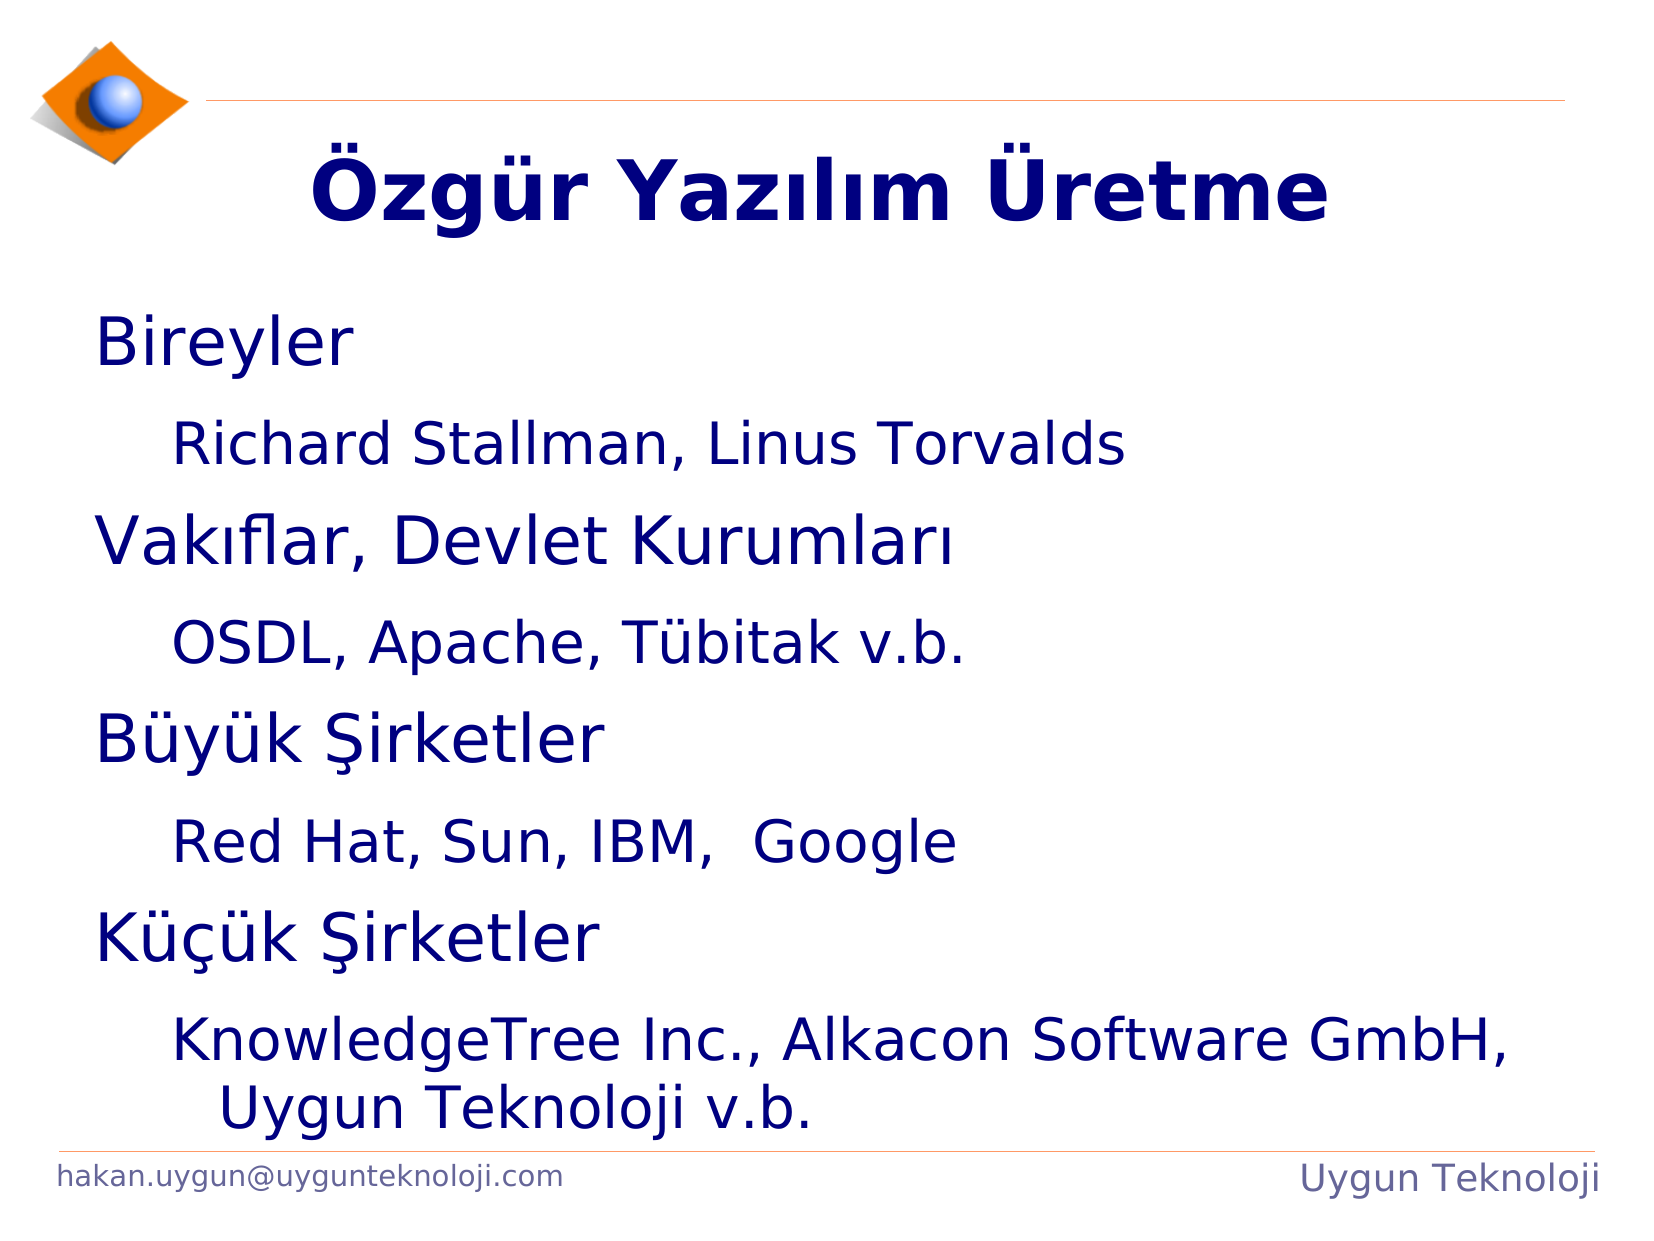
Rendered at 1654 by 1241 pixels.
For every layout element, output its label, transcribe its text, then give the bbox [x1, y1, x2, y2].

picture [29, 29, 191, 178]
title Özgür Yazılım Üretme [76, 95, 1565, 288]
list Bireyler Richard Stallman, Linus Torvalds Vakıflar, Devlet Kurumları OSDL, Apache, Tübitak v.b. Büyük Şirketler Red Hat, Sun, IBM, Google Küçük Şirketler KnowledgeTree Inc., Alkacon Software GmbH, Uygun Teknoloji v.b. [76, 303, 1565, 1143]
